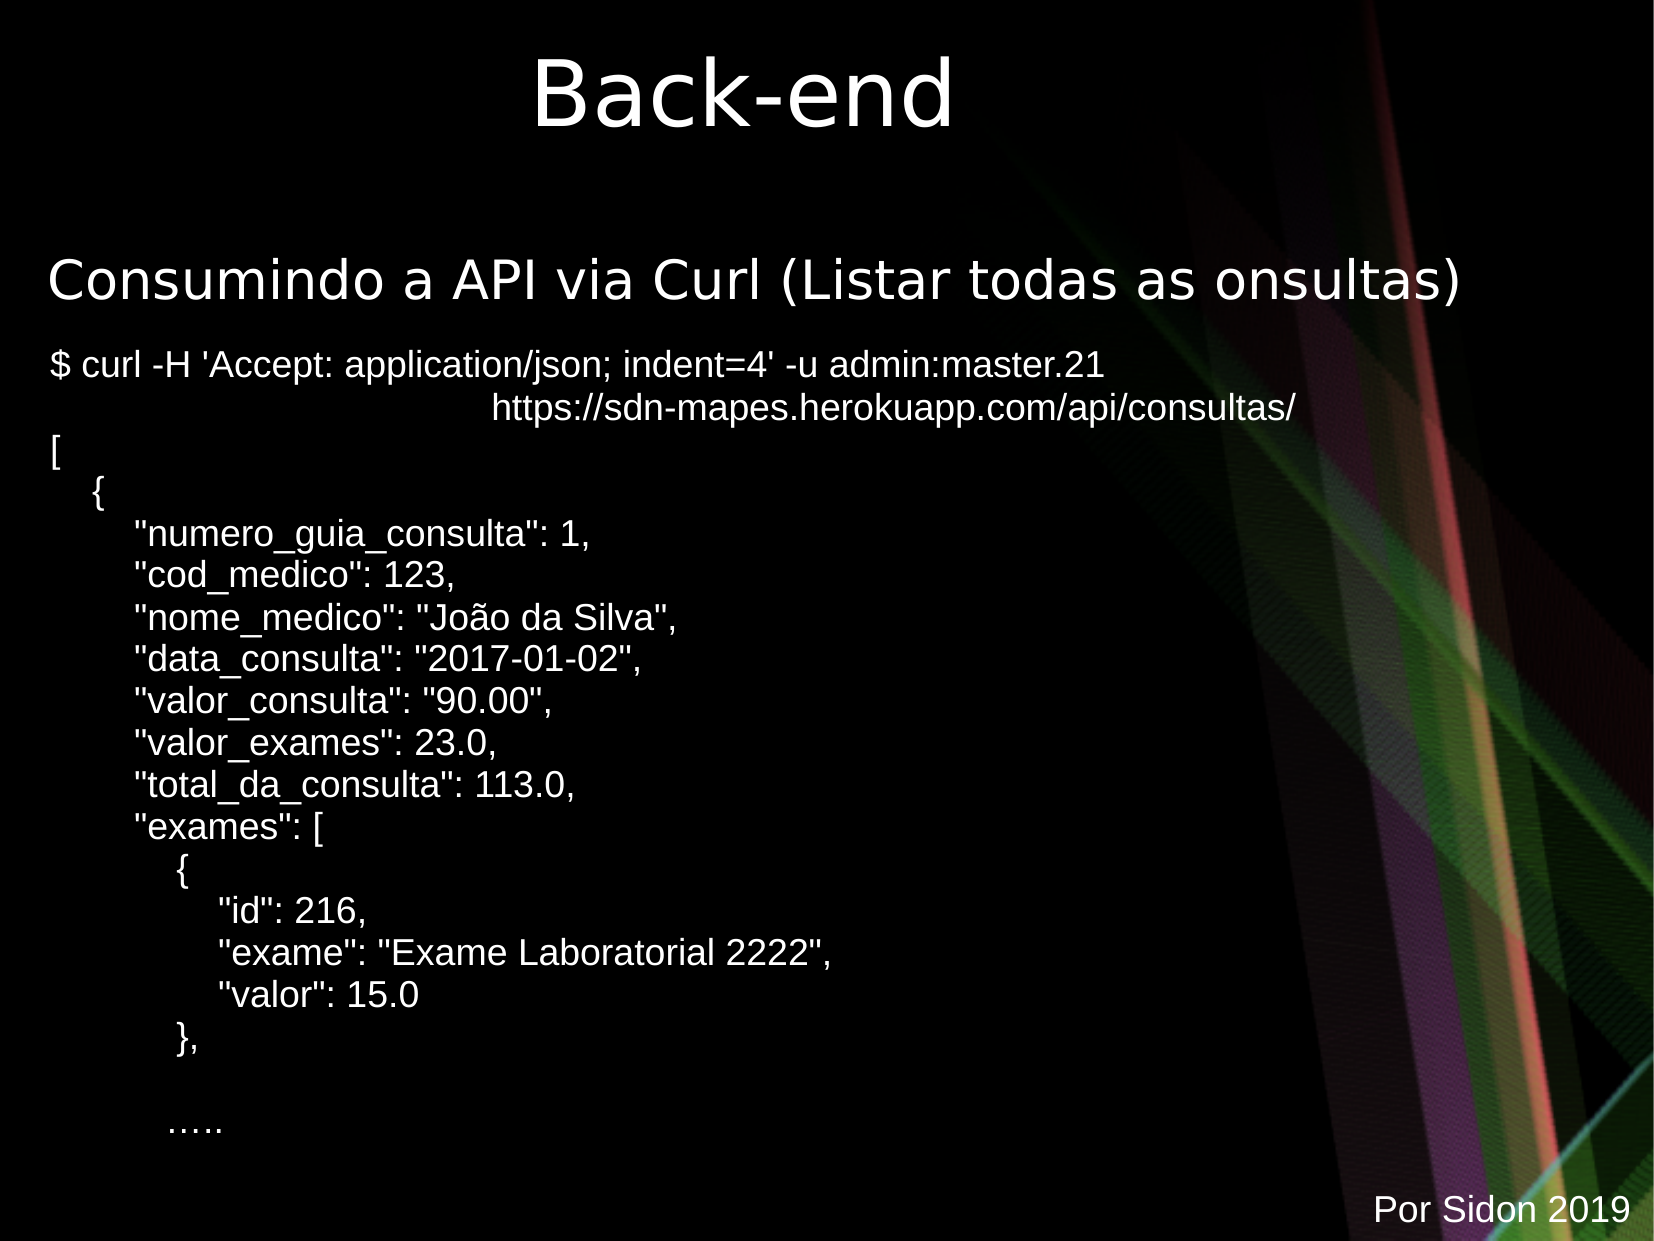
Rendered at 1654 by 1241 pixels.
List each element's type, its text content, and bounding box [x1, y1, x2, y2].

title Consumindo a API via Curl (Listar todas as onsultas) [47, 217, 1477, 344]
text_box $ curl -H 'Accept: application/json; indent=4' -u admin:master.21 https://sdn-mapes.herokuapp.com/api/consultas/ [ { "numero_guia_consulta": 1, "cod_medico": 123, "nome_medico": "João da Silva", "data_consulta": "2017-01-02", "valor_consulta": "90.00", "valor_exames": 23.0, "total_da_consulta": 113.0, "exames": [ { "id": 216, "exame": "Exame Laboratorial 2222", "valor": 15.0 }, ….. [35, 336, 1347, 1229]
picture [0, 0, 1654, 1241]
text_box Por Sidon 2019 [1358, 1181, 1646, 1238]
title Back-end [519, 35, 969, 154]
